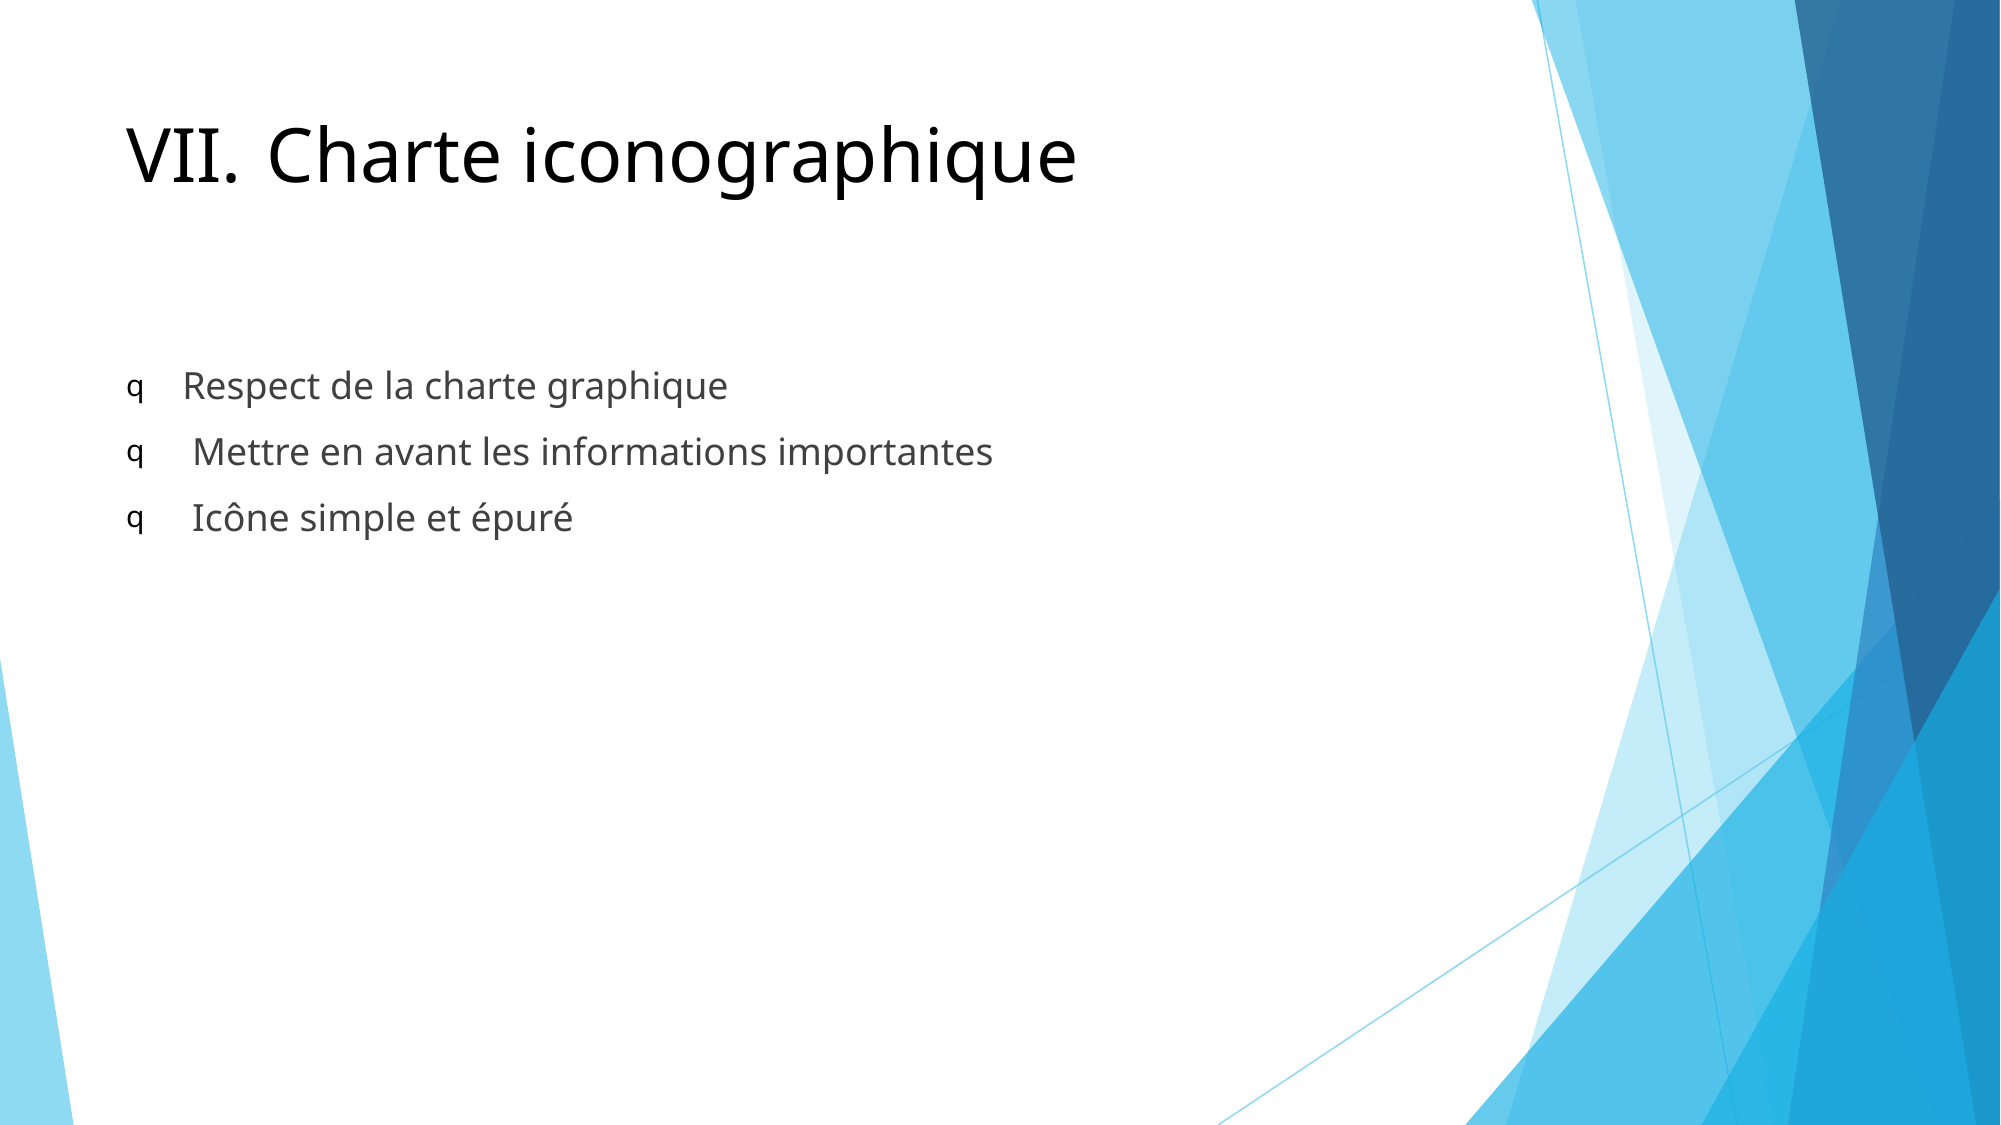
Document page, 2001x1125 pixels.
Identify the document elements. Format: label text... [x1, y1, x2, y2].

list Respect de la charte graphique Mettre en avant les informations importantes Icône simple et épuré [111, 354, 1522, 992]
title Charte iconographique [111, 99, 1522, 317]
